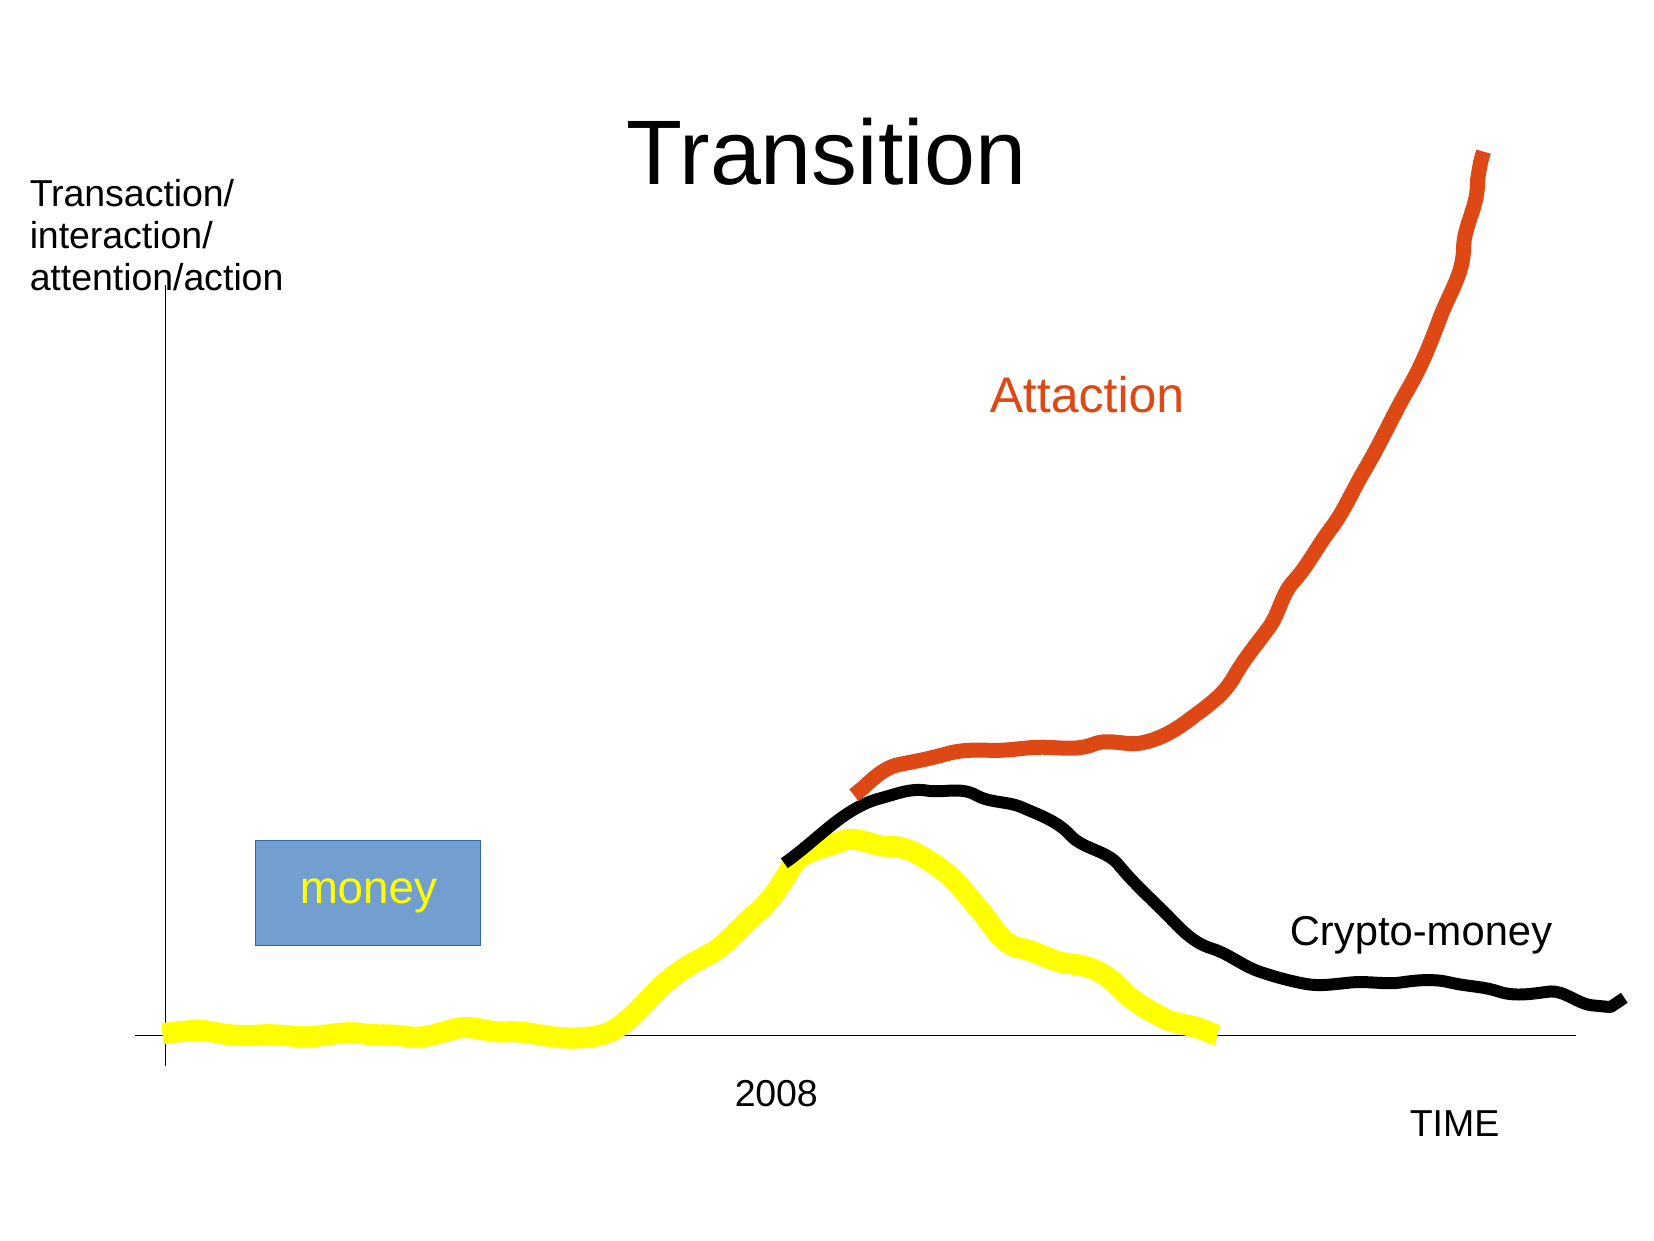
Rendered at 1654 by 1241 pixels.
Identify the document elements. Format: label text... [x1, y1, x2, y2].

title Transition [82, 49, 1571, 257]
text_box Transaction/interaction/attention/action [15, 165, 316, 347]
text_box money [285, 855, 586, 922]
text_box [255, 840, 481, 946]
text_box TIME [1395, 1095, 1561, 1152]
text_box Attaction [975, 360, 1306, 496]
text_box 2008 [720, 1065, 886, 1122]
text_box Crypto-money [1275, 900, 1606, 962]
